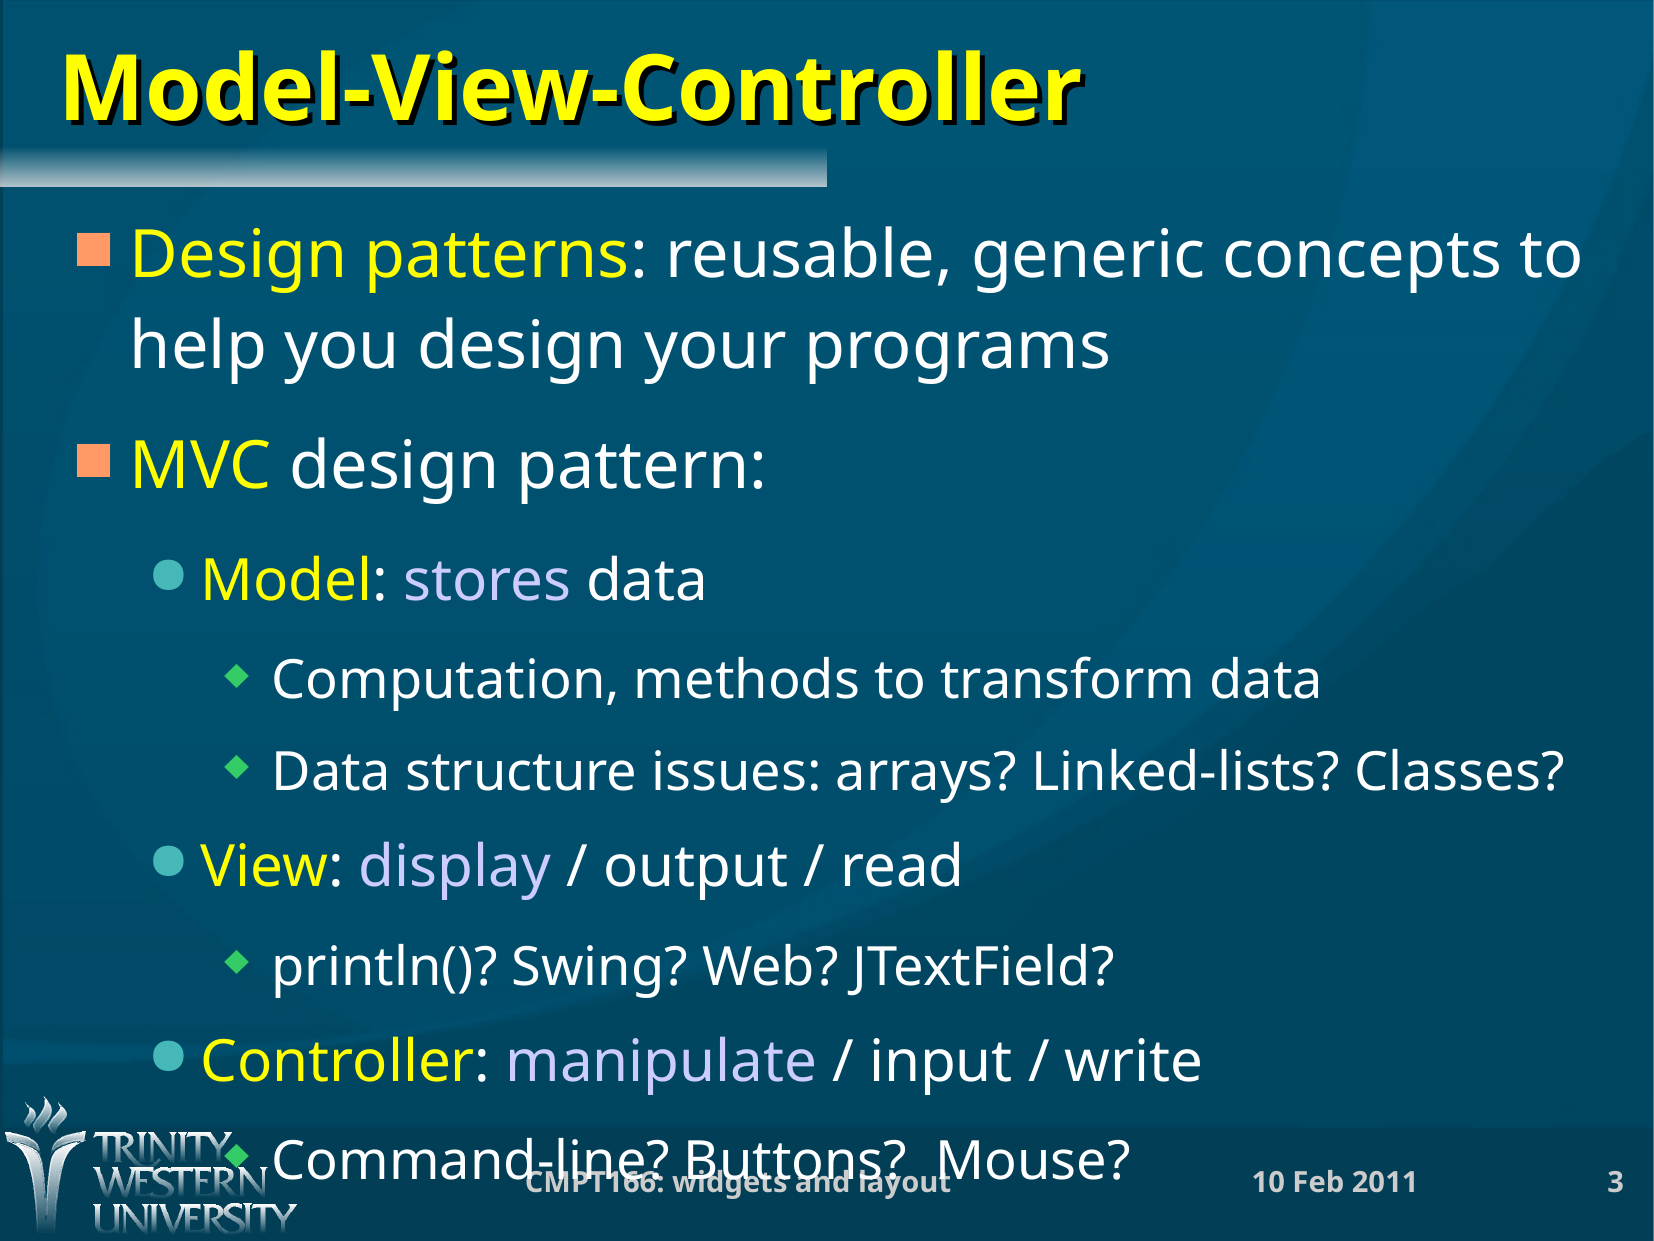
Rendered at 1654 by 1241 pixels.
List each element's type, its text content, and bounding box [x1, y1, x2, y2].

title Model-View-Controller [59, 19, 1595, 148]
list Event classes are in package java.awt.event e.g., the ActionListener interface uses the actionPerformed() method on an ActionEvent object [0, 154, 827, 158]
list Design patterns: reusable, generic concepts to help you design your programs MVC design pattern: Model: stores data Computation, methods to transform data Data structure issues: arrays? Linked-lists? Classes? View: display / output / read println()? Swing? Web? JTextField? Controller: manipulate / input / write Command-line? Buttons? Mouse? [59, 206, 1625, 1142]
picture [38, 1227, 54, 1232]
